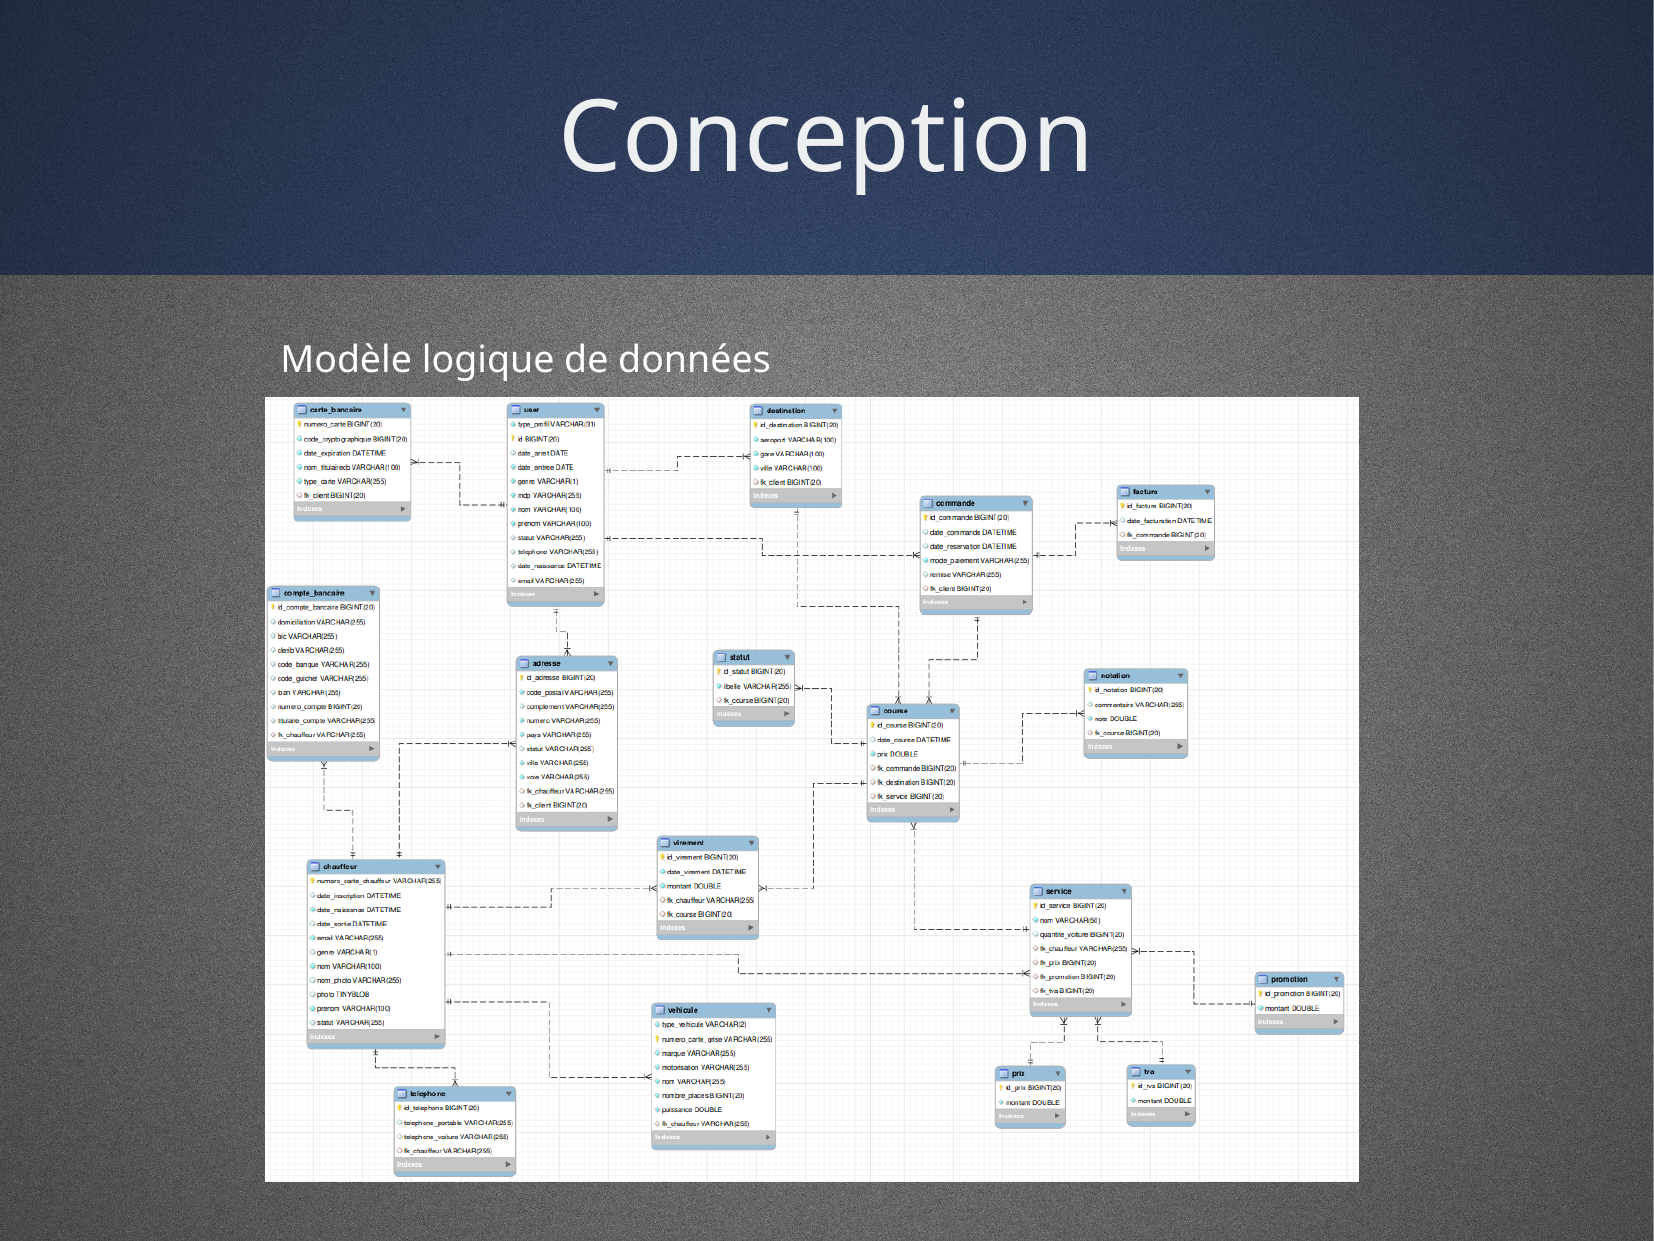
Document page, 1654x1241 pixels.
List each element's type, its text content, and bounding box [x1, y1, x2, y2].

picture [0, 0, 1654, 1241]
text_box Modèle logique de données [265, 325, 975, 384]
title Conception [88, 29, 1565, 237]
